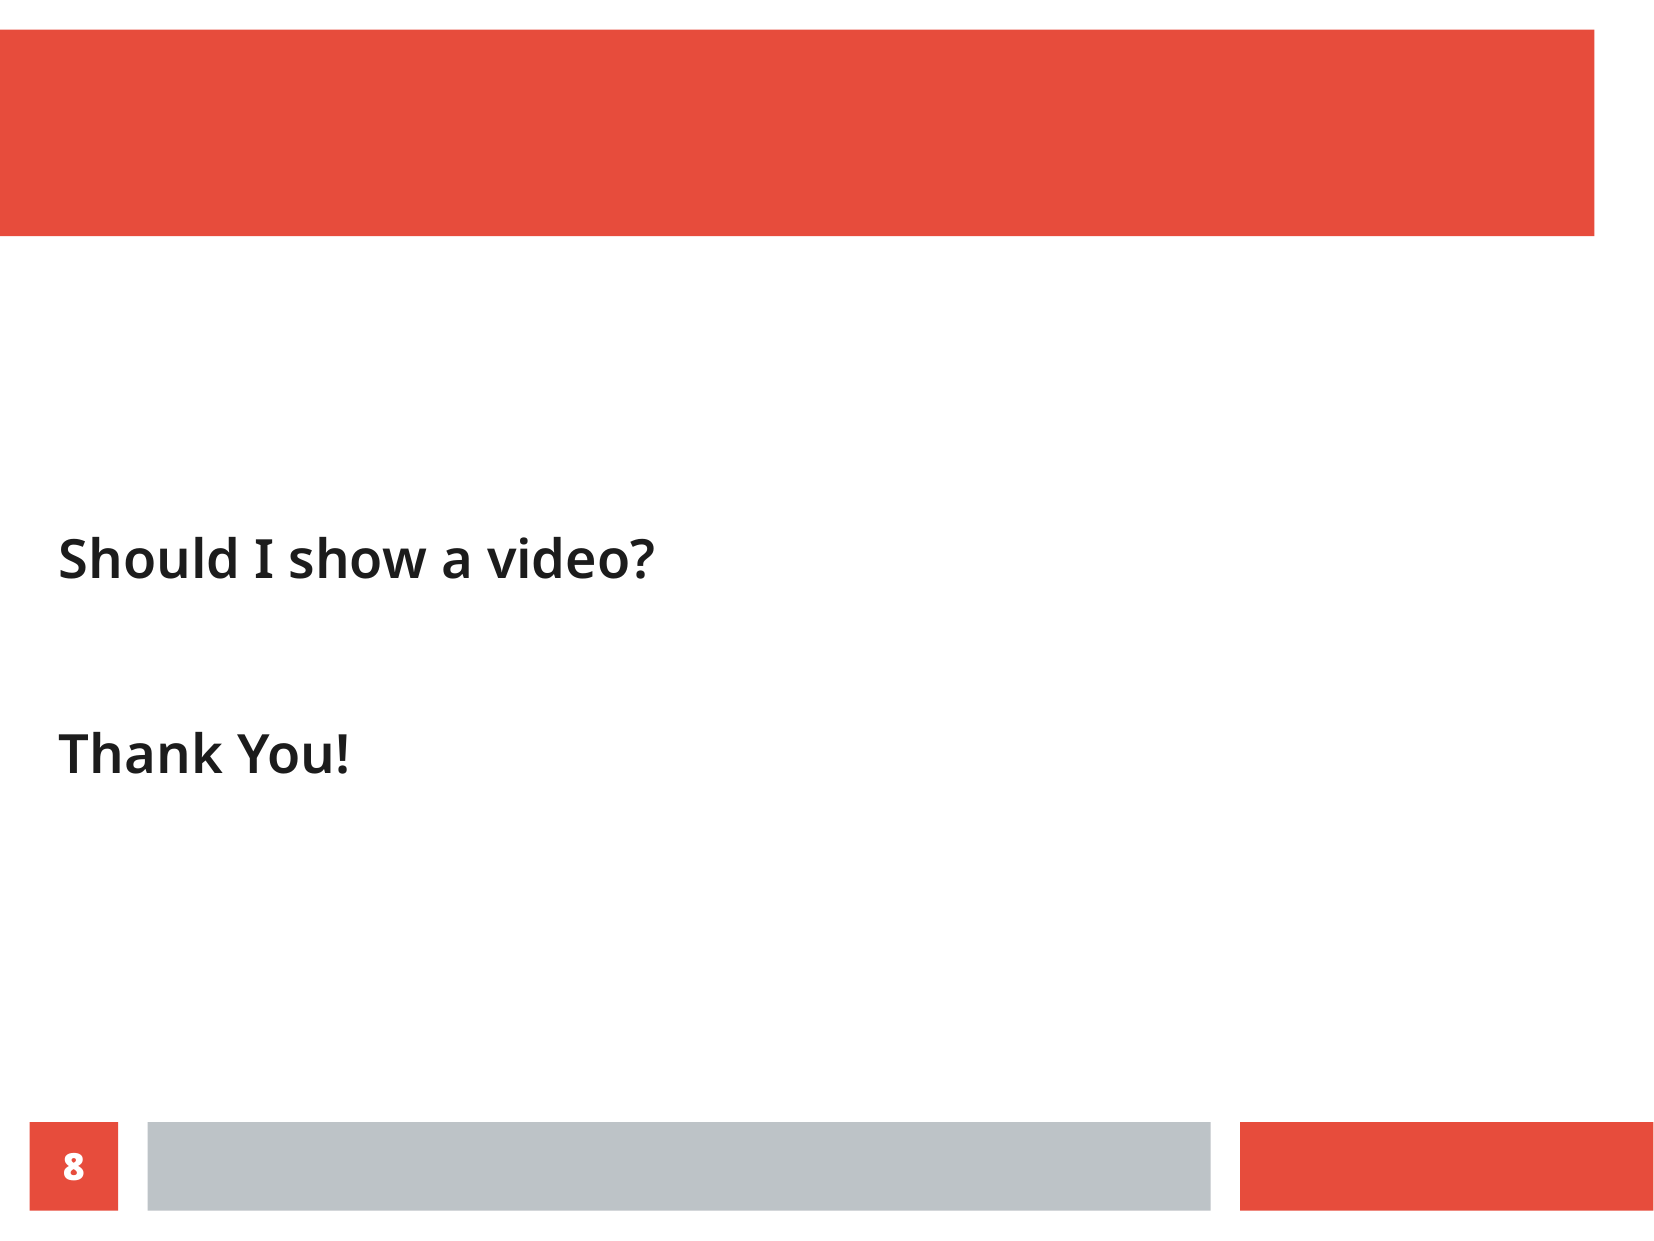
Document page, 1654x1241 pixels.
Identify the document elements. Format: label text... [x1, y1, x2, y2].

list Should I show a video? Thank You! [59, 324, 1565, 1093]
